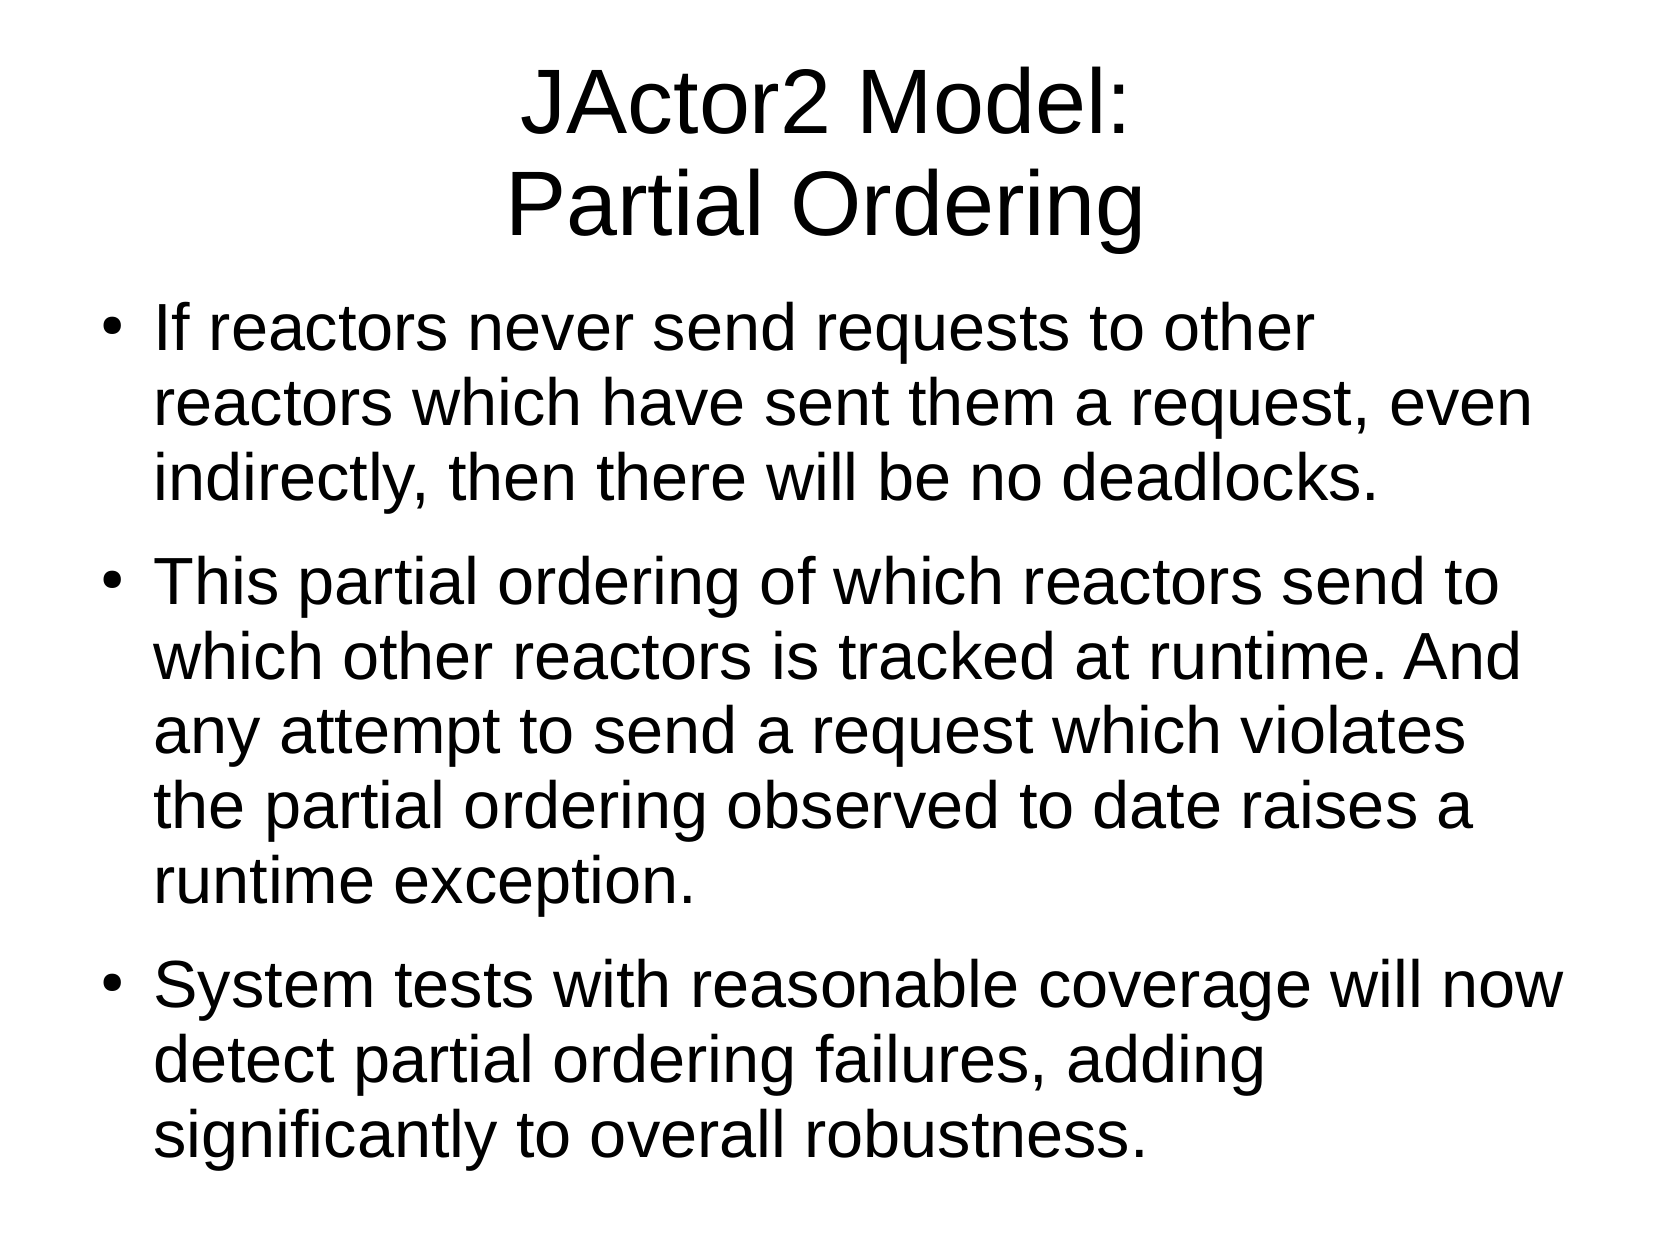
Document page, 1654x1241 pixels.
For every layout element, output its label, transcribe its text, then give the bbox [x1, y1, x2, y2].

list If reactors never send requests to other reactors which have sent them a request, even indirectly, then there will be no deadlocks. This partial ordering of which reactors send to which other reactors is tracked at runtime. And any attempt to send a request which violates the partial ordering observed to date raises a runtime exception. System tests with reasonable coverage will now detect partial ordering failures, adding significantly to overall robustness. [82, 290, 1571, 1172]
title JActor2 Model: Partial Ordering [82, 49, 1571, 257]
